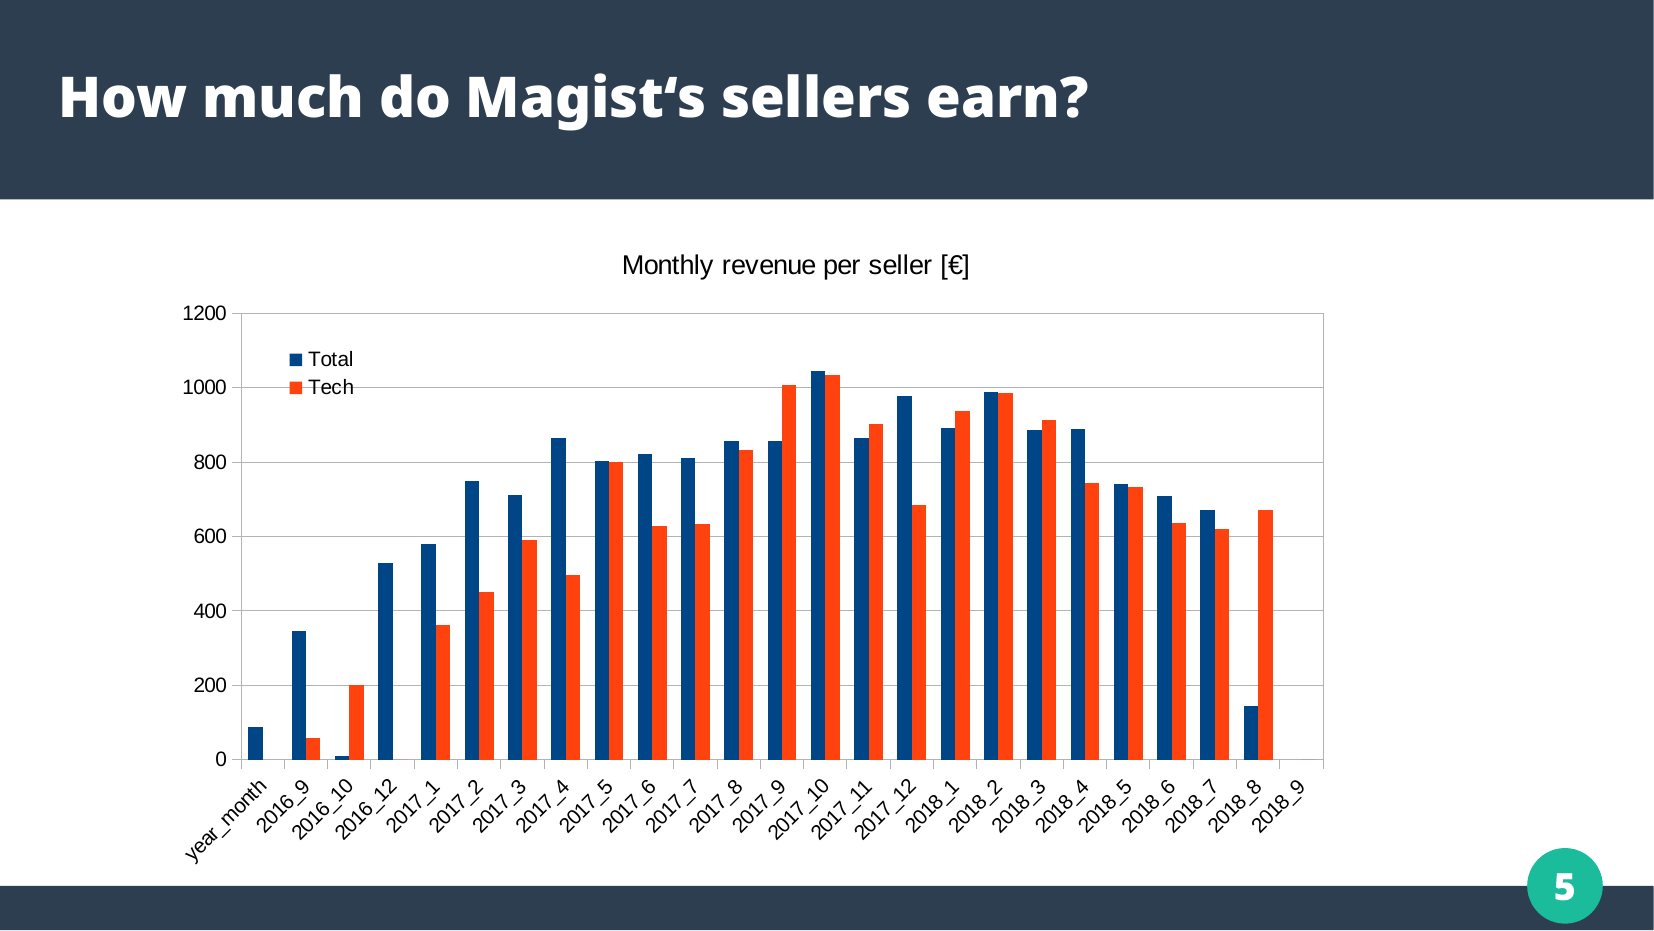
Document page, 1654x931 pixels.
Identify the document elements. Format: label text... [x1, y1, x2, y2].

chart [153, 221, 1439, 880]
title How much do Magist‘s sellers earn? [59, 37, 1595, 155]
